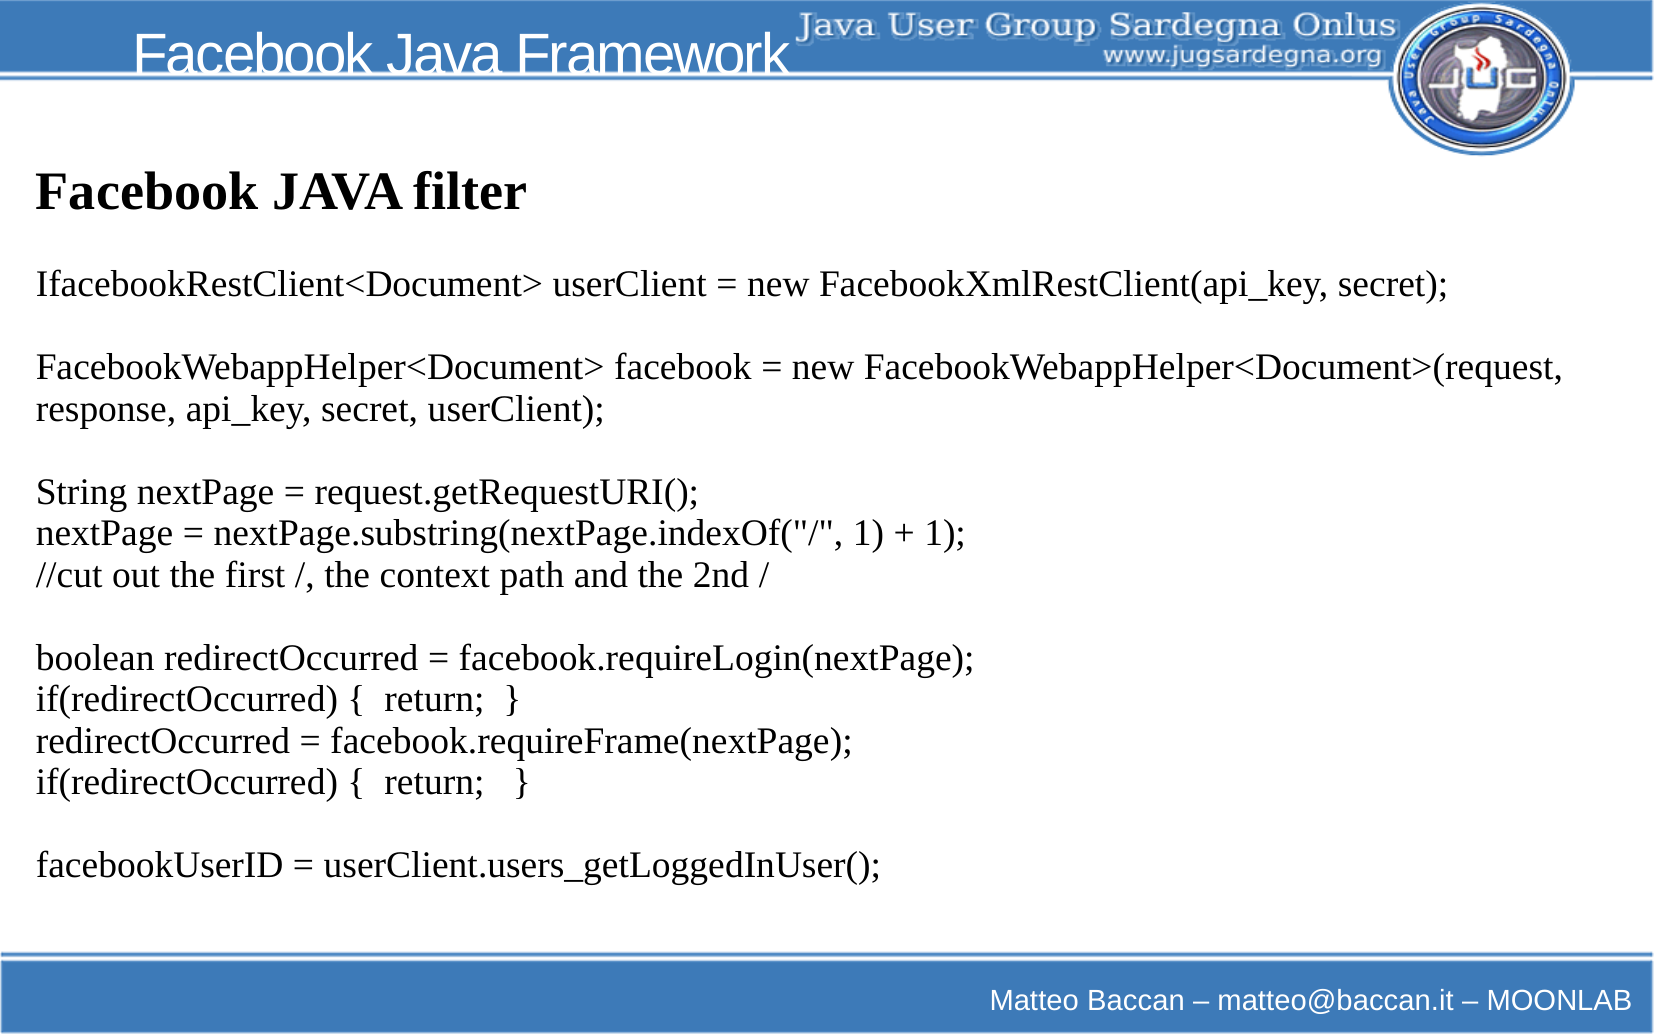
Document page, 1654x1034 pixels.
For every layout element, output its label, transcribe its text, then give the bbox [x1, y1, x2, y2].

title Facebook Java Framework [132, 5, 1609, 103]
text_box Facebook JAVA filter IfacebookRestClient<Document> userClient = new FacebookXmlRestClient(api_key, secret); FacebookWebappHelper<Document> facebook = new FacebookWebappHelper<Document>(request, response, api_key, secret, userClient); String nextPage = request.getRequestURI(); nextPage = nextPage.substring(nextPage.indexOf("/", 1) + 1); //cut out the first /, the context path and the 2nd / boolean redirectOccurred = facebook.requireLogin(nextPage); if(redirectOccurred) { return; } redirectOccurred = facebook.requireFrame(nextPage); if(redirectOccurred) { return; } facebookUserID = userClient.users_getLoggedInUser(); [21, 154, 1654, 954]
picture [0, 0, 1654, 1034]
